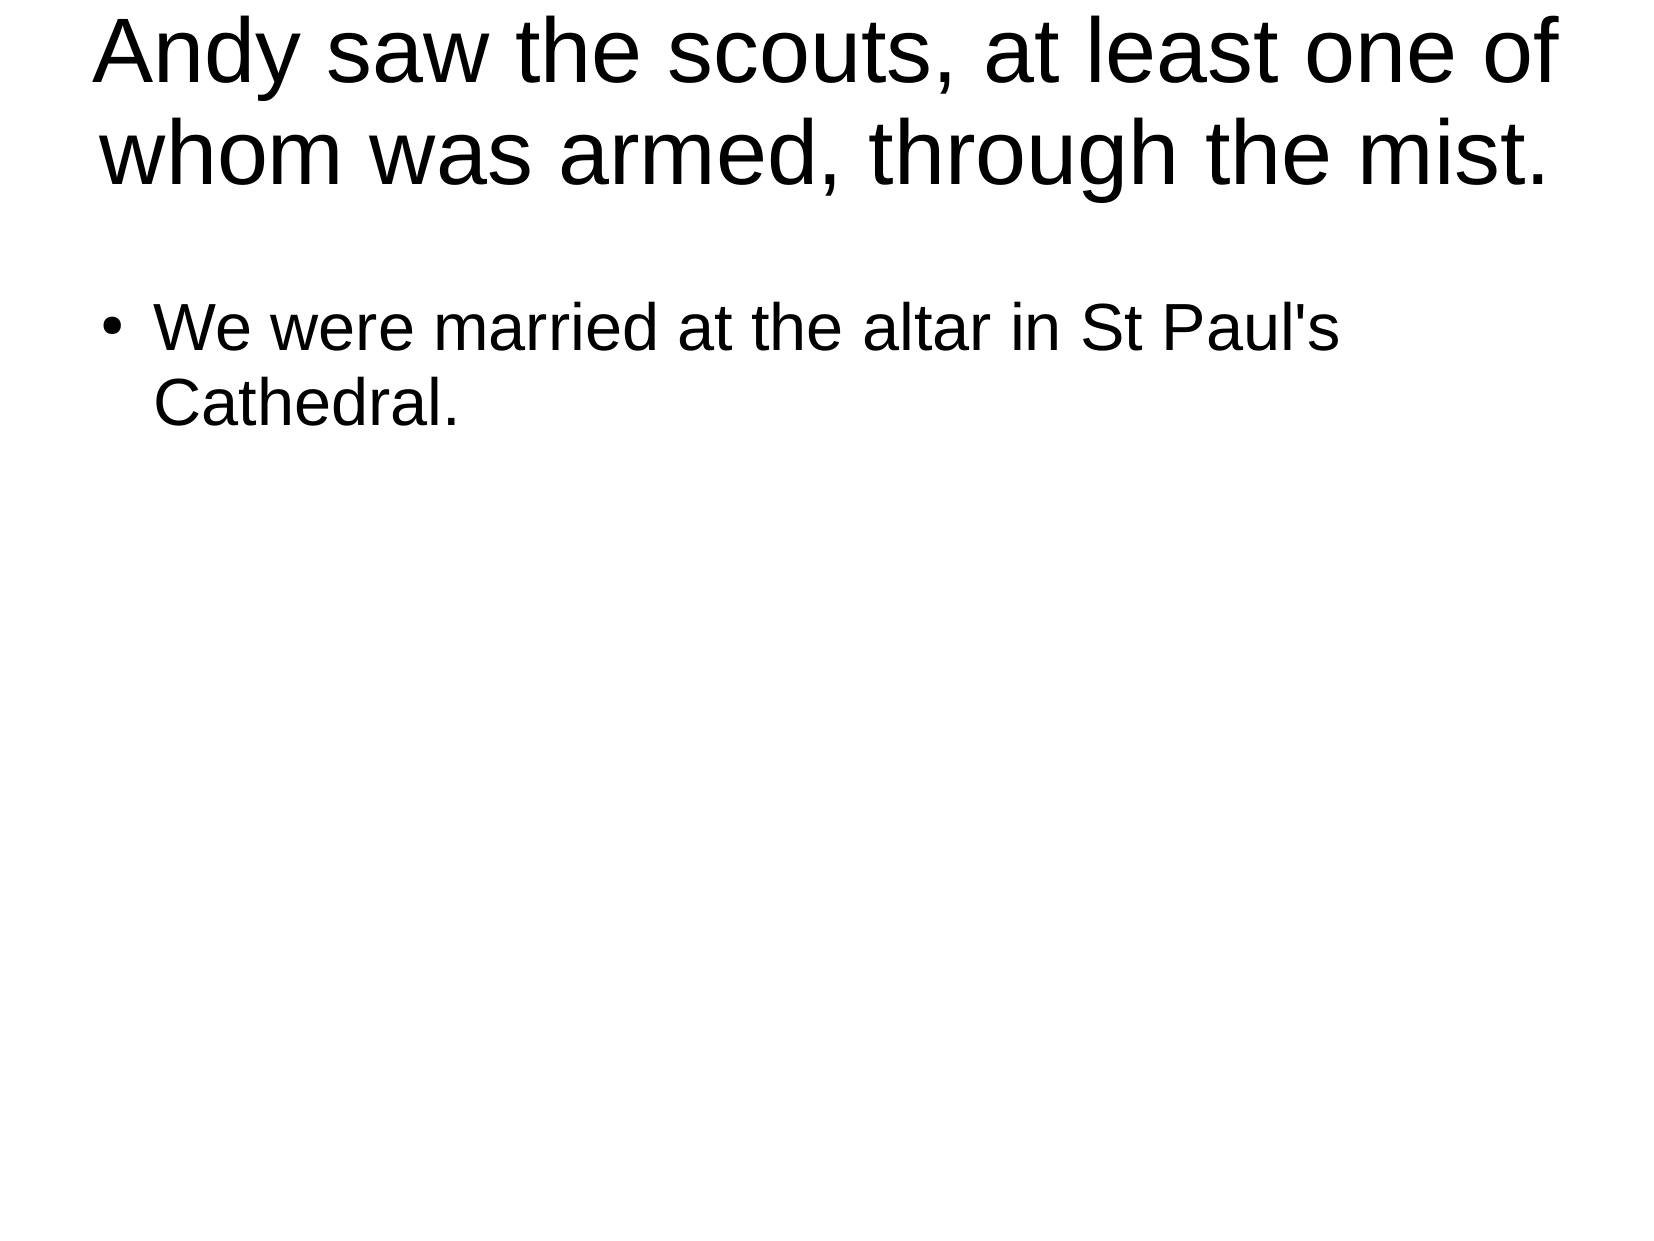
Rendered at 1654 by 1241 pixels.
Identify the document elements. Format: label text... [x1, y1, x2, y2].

title Andy saw the scouts, at least one of whom was armed, through the mist. [82, 0, 1571, 290]
list We were married at the altar in St Paul's Cathedral. [82, 290, 1571, 1010]
